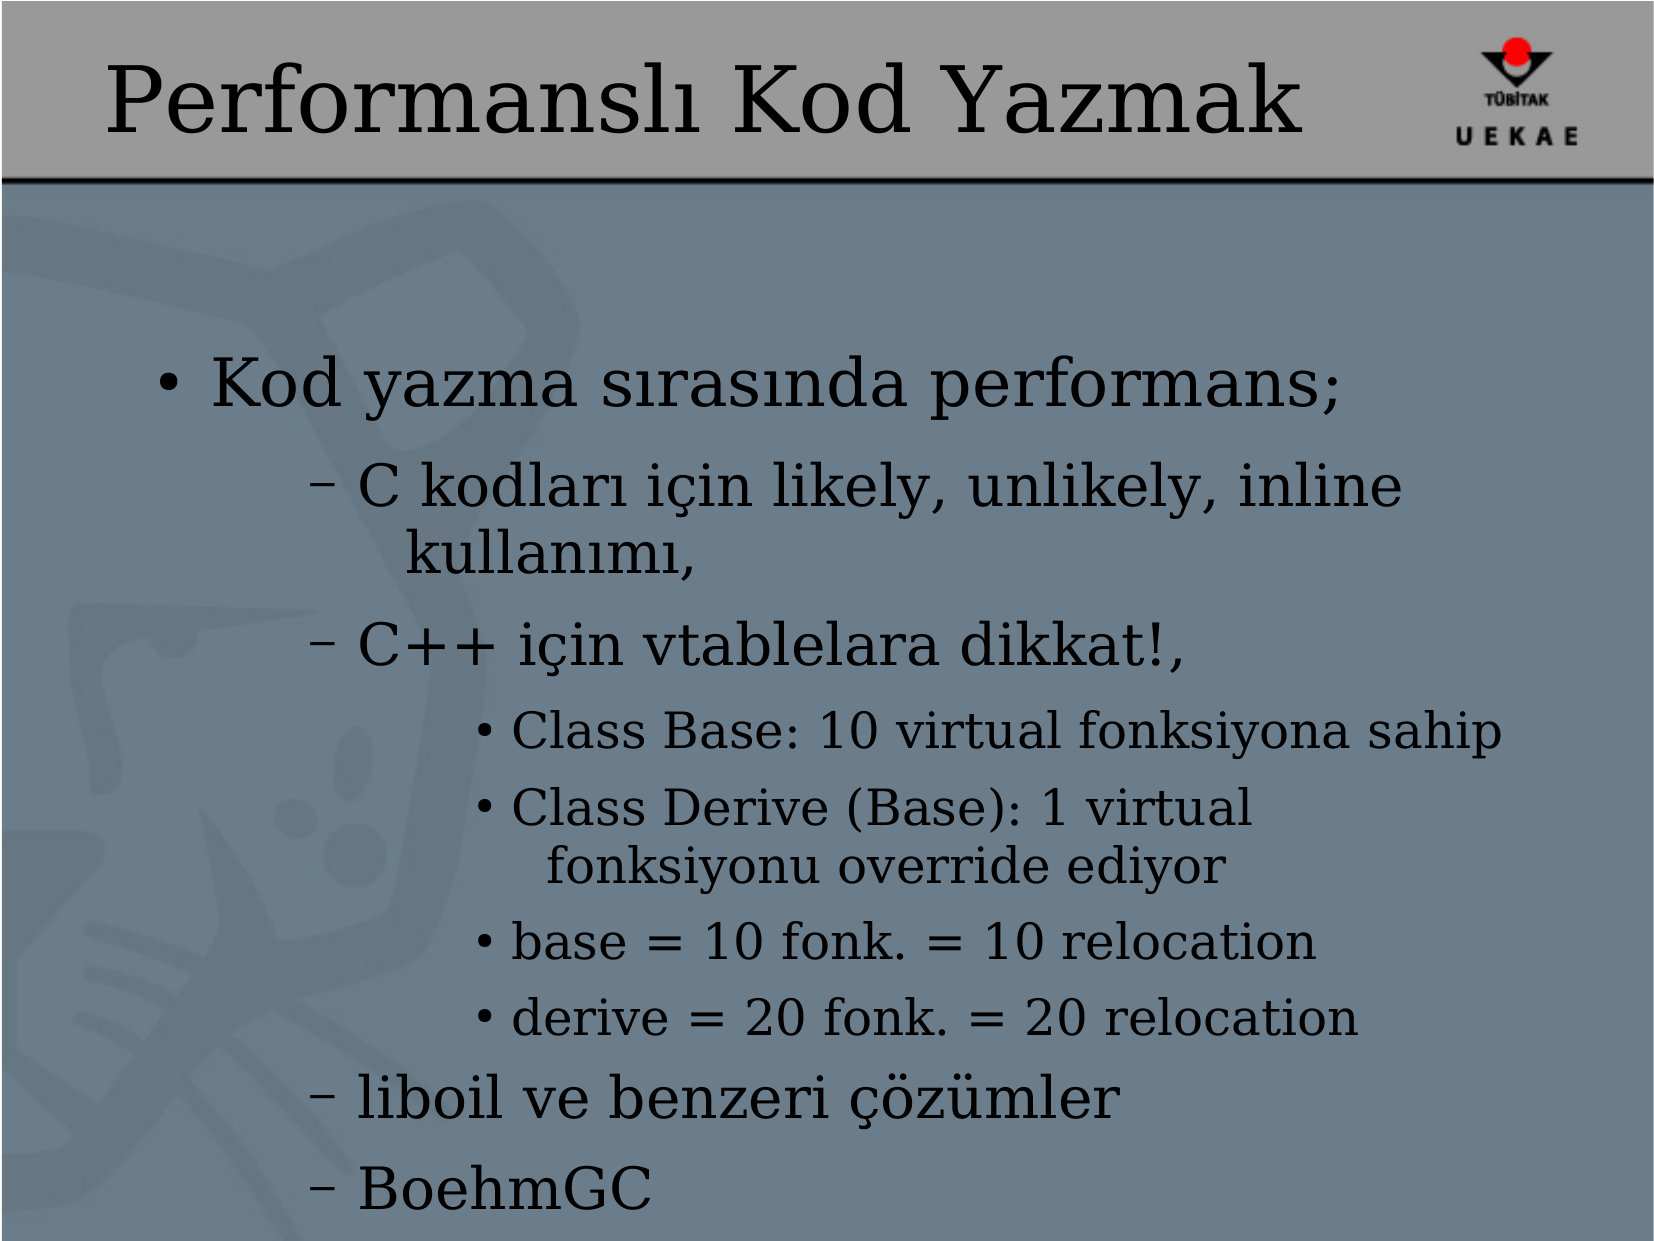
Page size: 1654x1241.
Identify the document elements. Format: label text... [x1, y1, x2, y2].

picture [1, 1, 1654, 1241]
list Kod yazma sırasında performans; C kodları için likely, unlikely, inline kullanımı, C++ için vtablelara dikkat!, Class Base: 10 virtual fonksiyona sahip Class Derive (Base): 1 virtual fonksiyonu override ediyor base = 10 fonk. = 10 relocation derive = 20 fonk. = 20 relocation liboil ve benzeri çözümler BoehmGC [121, 344, 1534, 1224]
title Performanslı Kod Yazmak [0, 0, 1410, 204]
